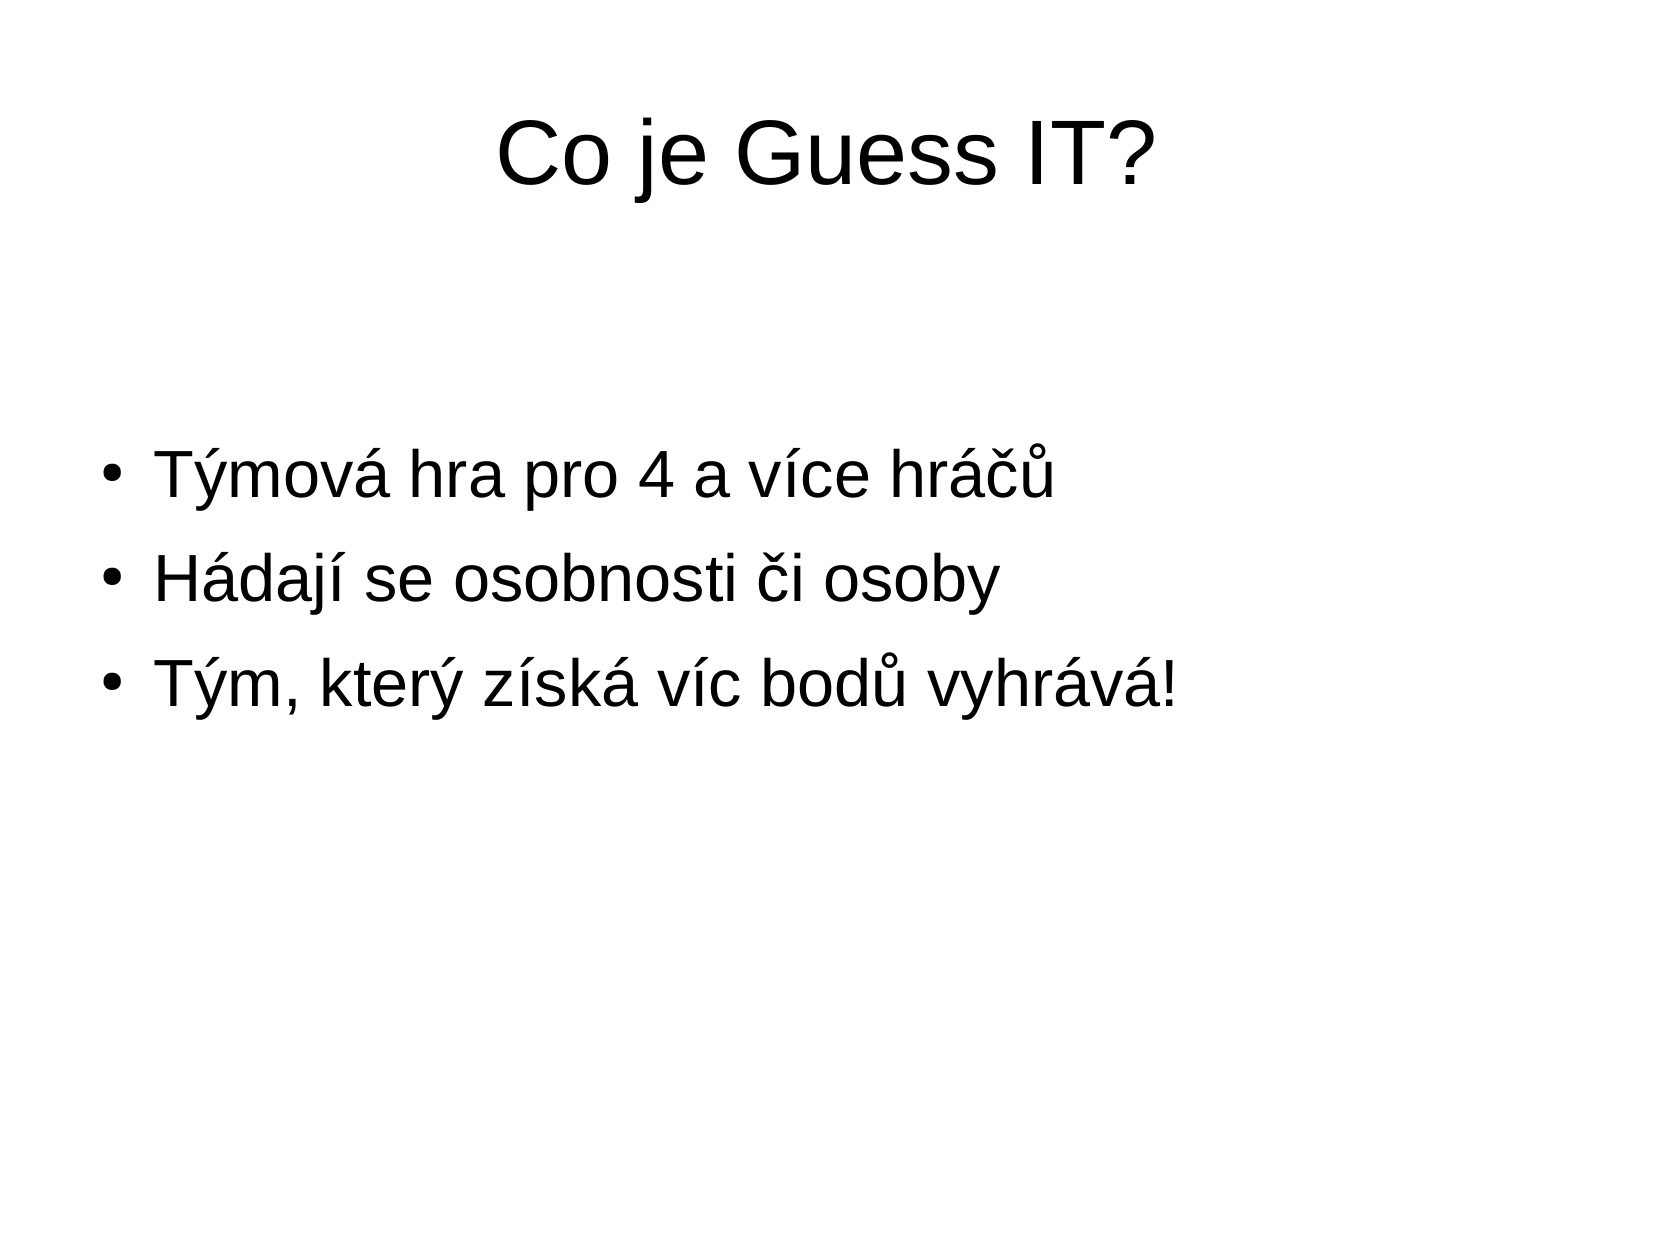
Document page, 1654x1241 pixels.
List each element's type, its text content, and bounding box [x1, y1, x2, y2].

title Co je Guess IT? [82, 49, 1571, 257]
list Týmová hra pro 4 a více hráčů Hádají se osobnosti či osoby Tým, který získá víc bodů vyhrává! [82, 437, 1571, 1010]
